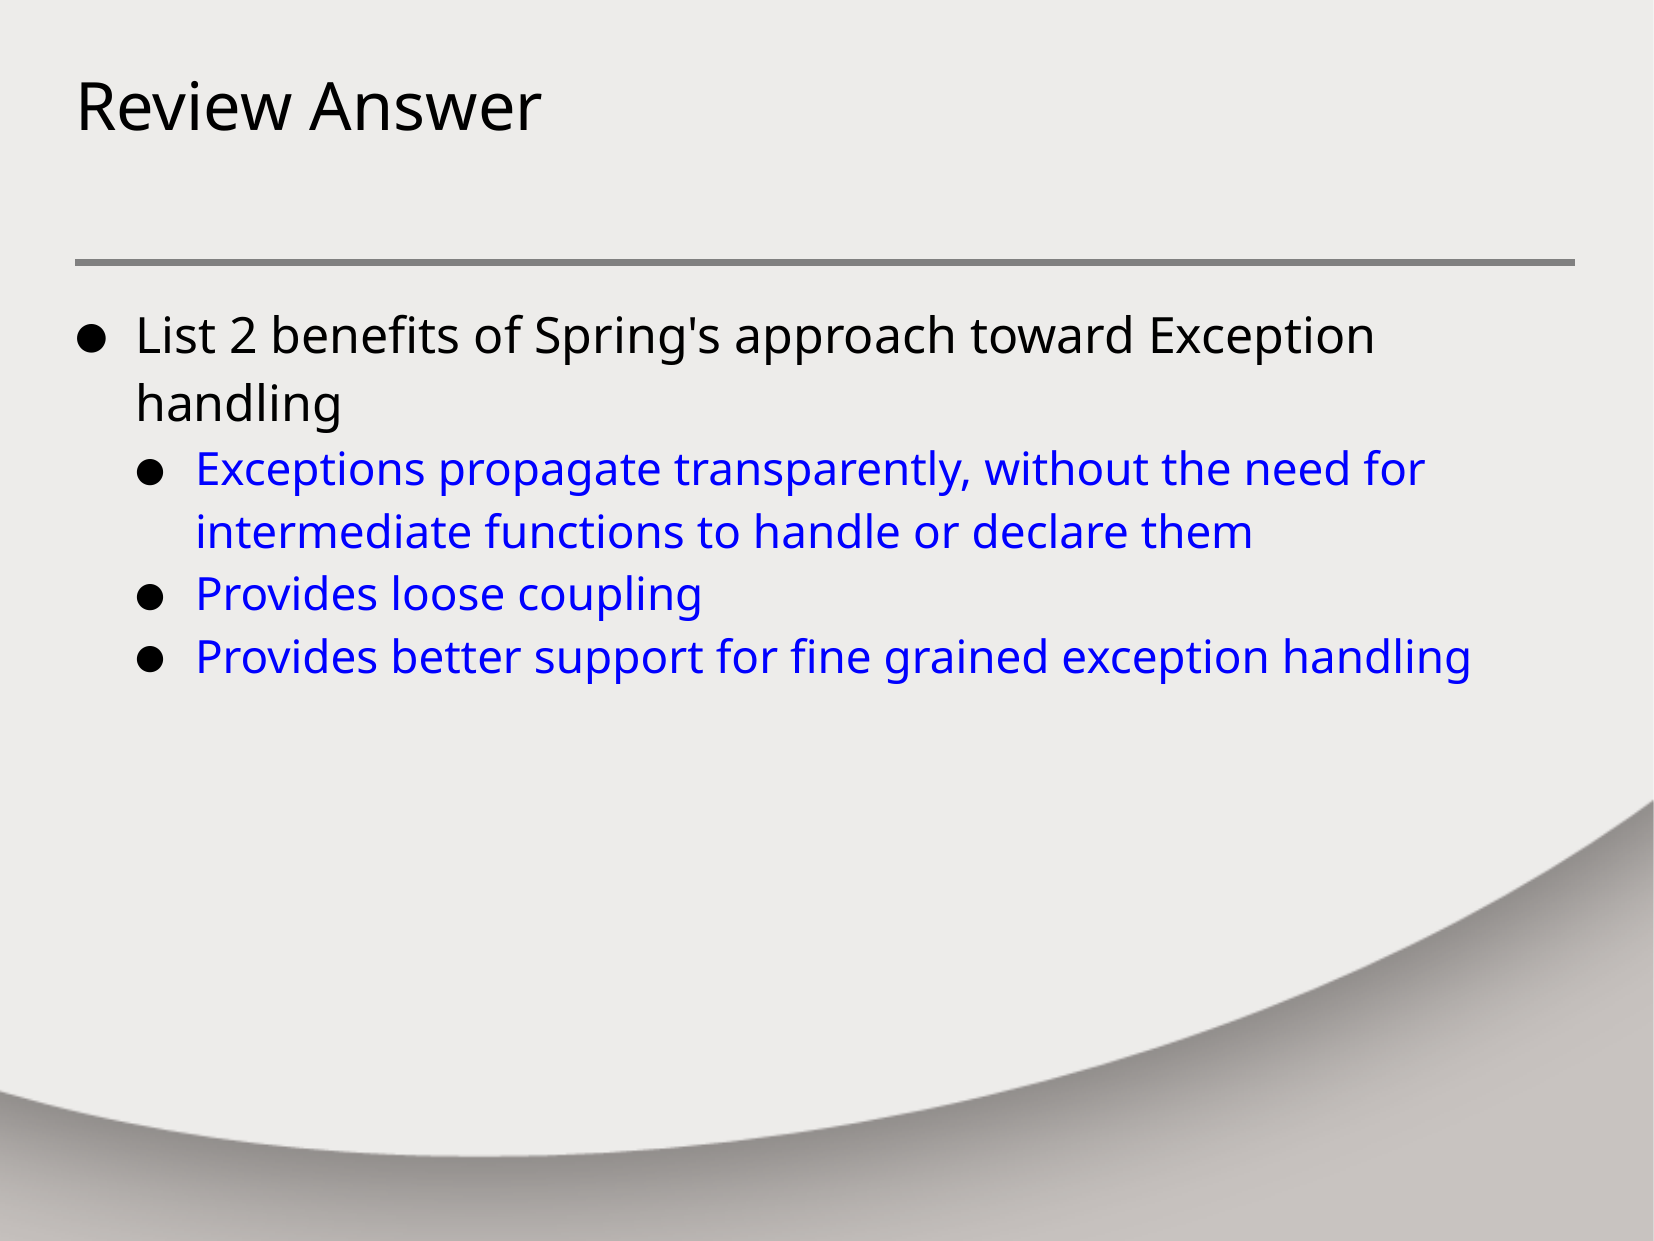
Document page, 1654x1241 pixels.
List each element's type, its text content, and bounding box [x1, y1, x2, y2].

list List 2 benefits of Spring's approach toward Exception handling Exceptions propagate transparently, without the need for intermediate functions to handle or declare them Provides loose coupling Provides better support for fine grained exception handling [75, 300, 1576, 1163]
picture [0, 0, 1654, 1241]
title Review Answer [75, 75, 1576, 226]
